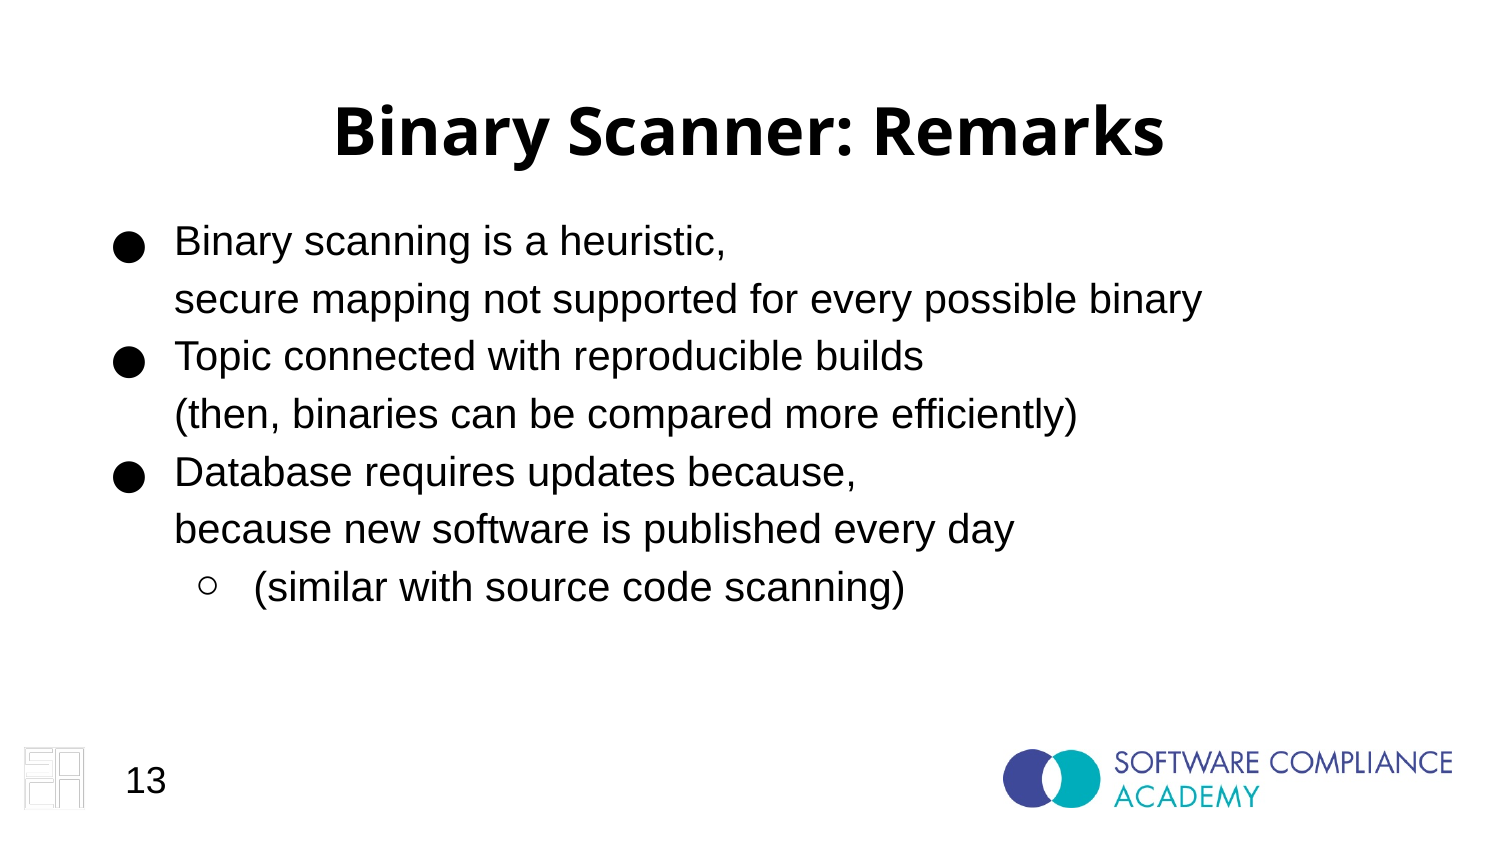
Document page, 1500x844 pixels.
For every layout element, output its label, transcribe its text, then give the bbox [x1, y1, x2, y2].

text_box Binary Scanner: Remarks [74, 39, 1425, 169]
text_box Binary scanning is a heuristic, secure mapping not supported for every possible binary Topic connected with reproducible builds (then, binaries can be compared more efficiently) Database requires updates because, because new software is published every day (similar with source code scanning) [88, 199, 1447, 753]
picture [1003, 749, 1452, 808]
picture [23, 746, 86, 811]
